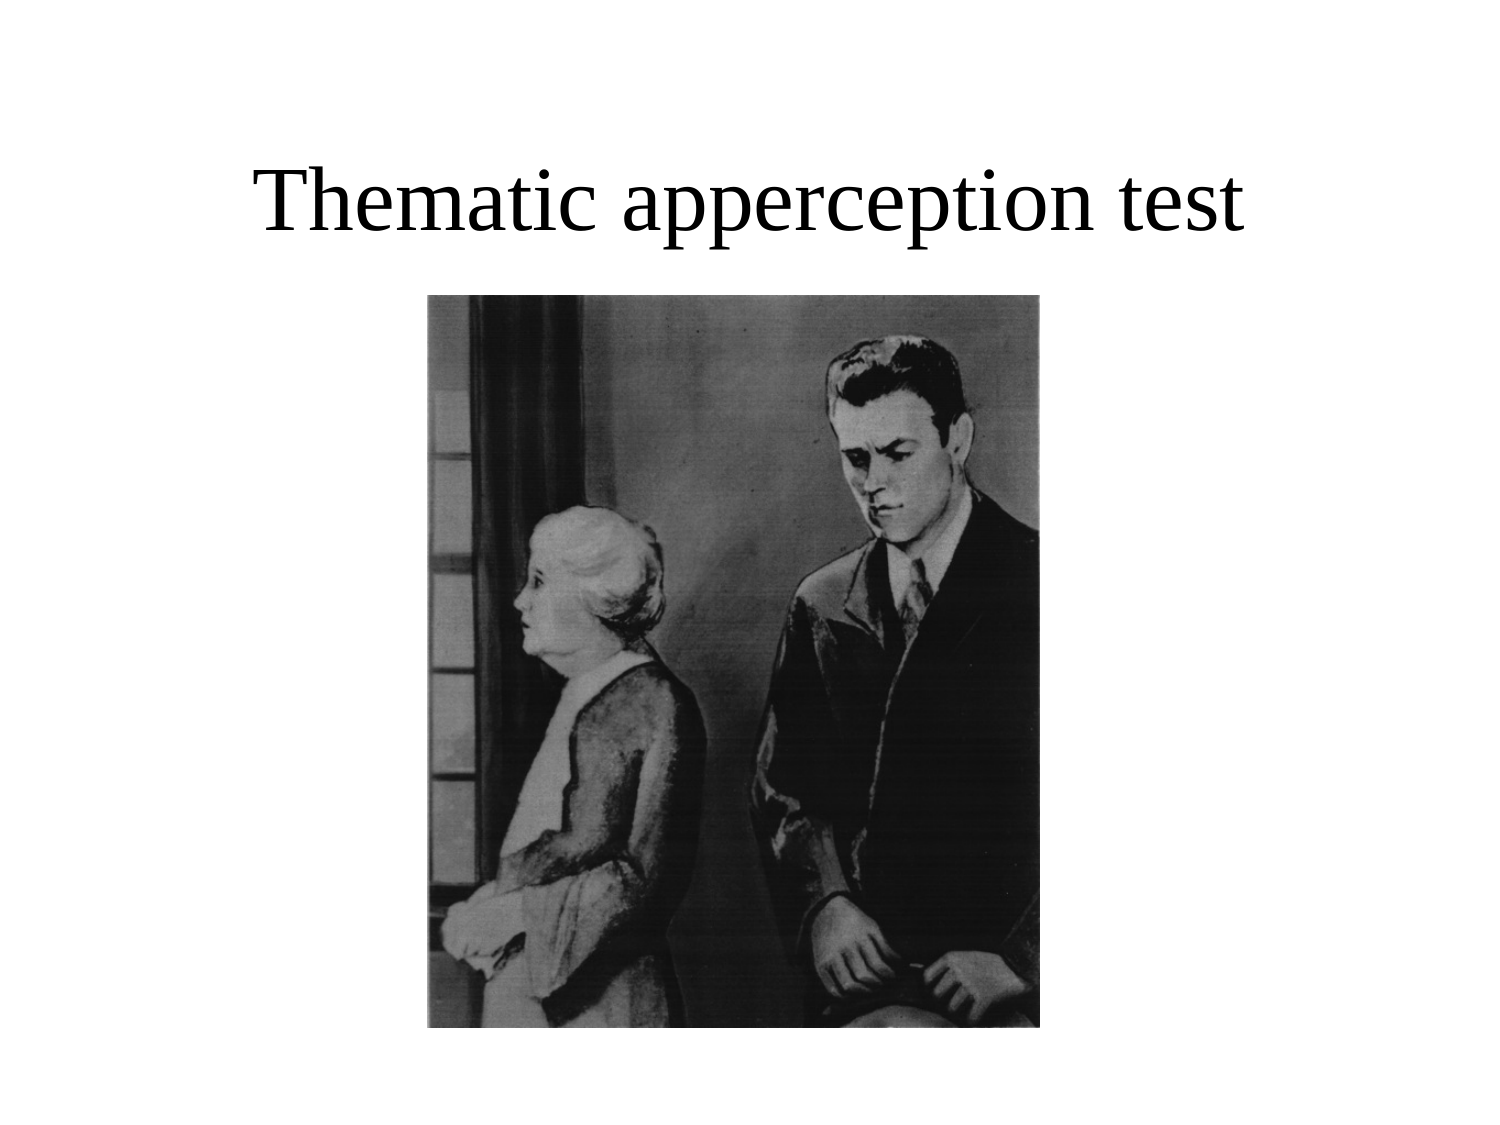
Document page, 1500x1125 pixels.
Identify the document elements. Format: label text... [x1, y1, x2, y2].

title Thematic apperception test [112, 99, 1388, 288]
picture [427, 295, 1040, 1028]
